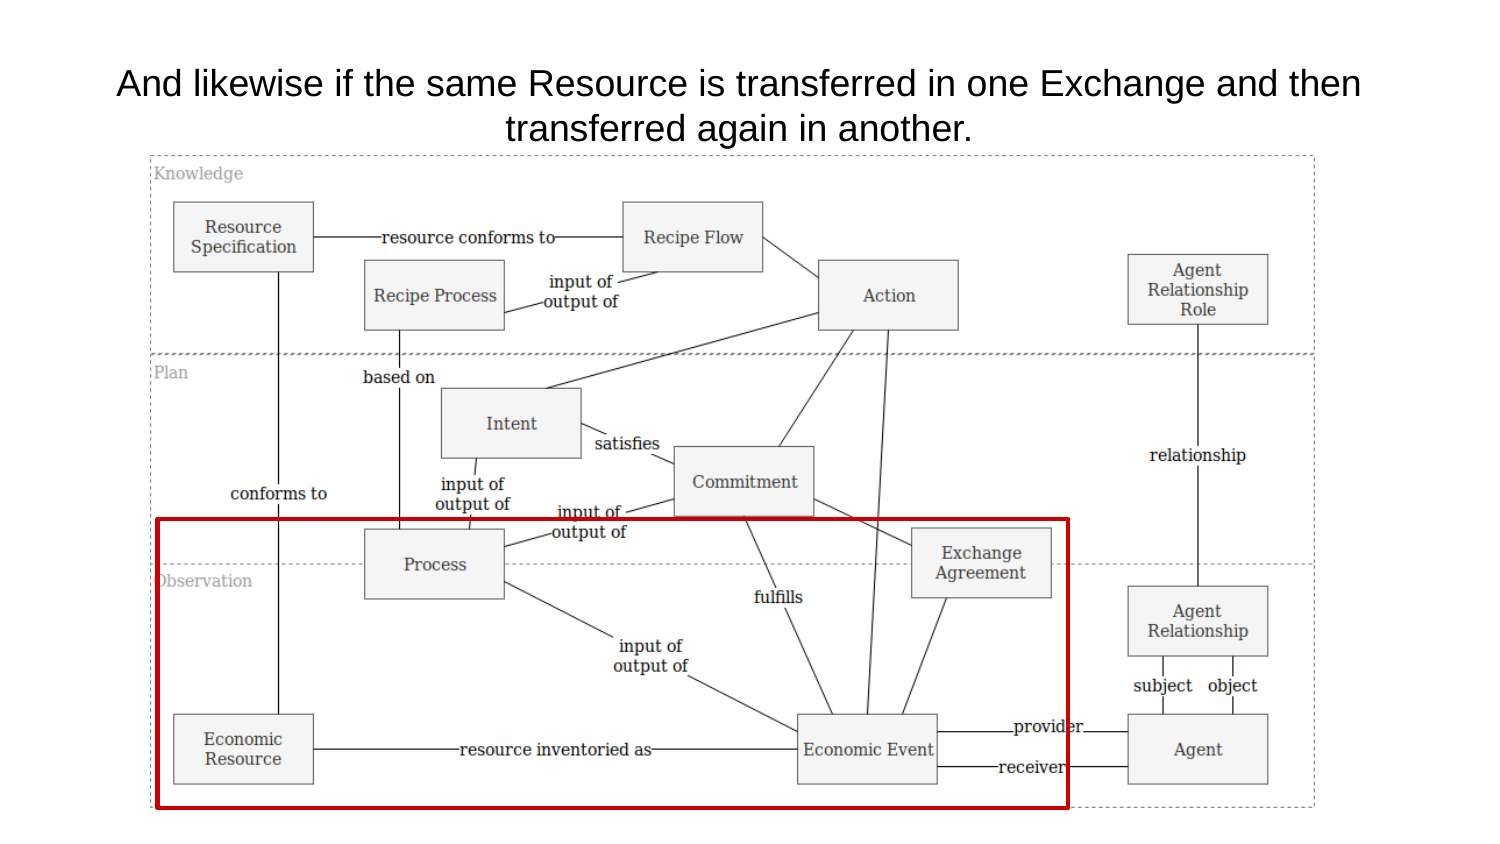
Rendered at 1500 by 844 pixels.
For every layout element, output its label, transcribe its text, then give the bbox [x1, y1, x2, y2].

picture [150, 155, 1315, 808]
text_box And likewise if the same Resource is transferred in one Exchange and then transferred again in another. [74, 43, 1405, 173]
picture [160, 521, 1066, 806]
